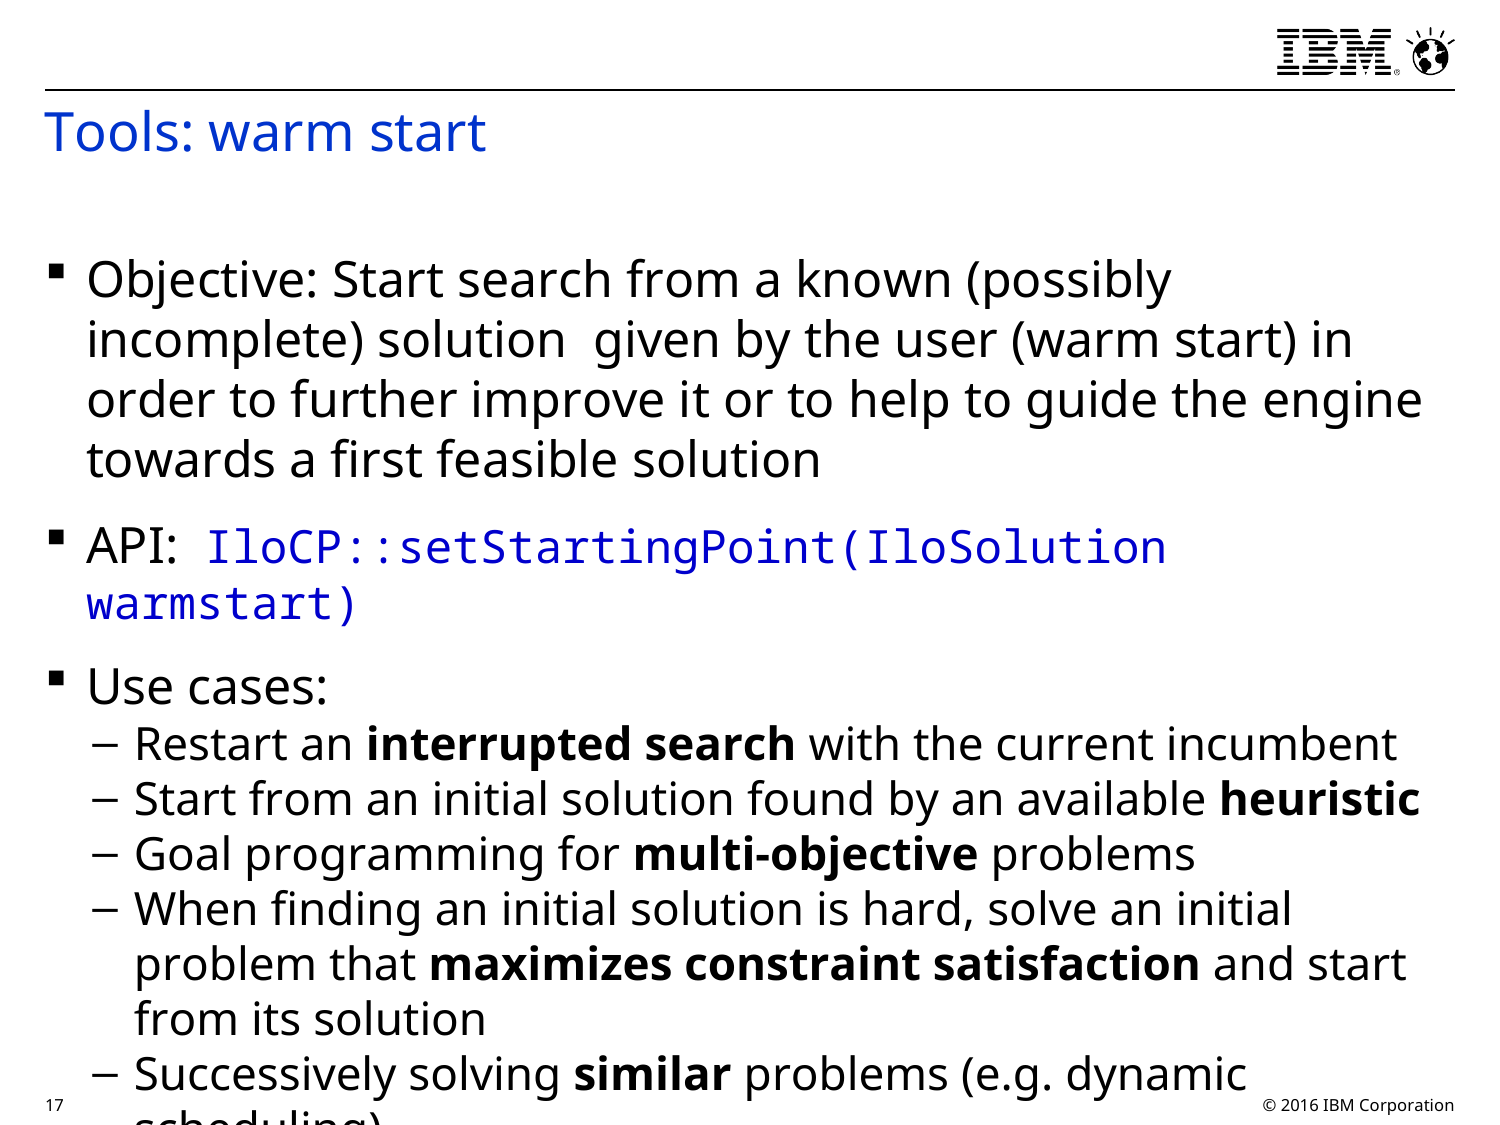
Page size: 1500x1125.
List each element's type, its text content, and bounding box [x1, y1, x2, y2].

title Tools: warm start [29, 97, 1455, 203]
picture [1260, 10, 1468, 90]
list Objective: Start search from a known (possibly incomplete) solution given by the user (warm start) in order to further improve it or to help to guide the engine towards a first feasible solution API: IloCP::setStartingPoint(IloSolution warmstart) Use cases: Restart an interrupted search with the current incumbent Start from an initial solution found by an available heuristic Goal programming for multi-objective problems When finding an initial solution is hard, solve an initial problem that maximizes constraint satisfaction and start from its solution Successively solving similar problems (e.g. dynamic scheduling) Hierarchical problem solving (e.g. planning → scheduling) [29, 239, 1455, 1066]
